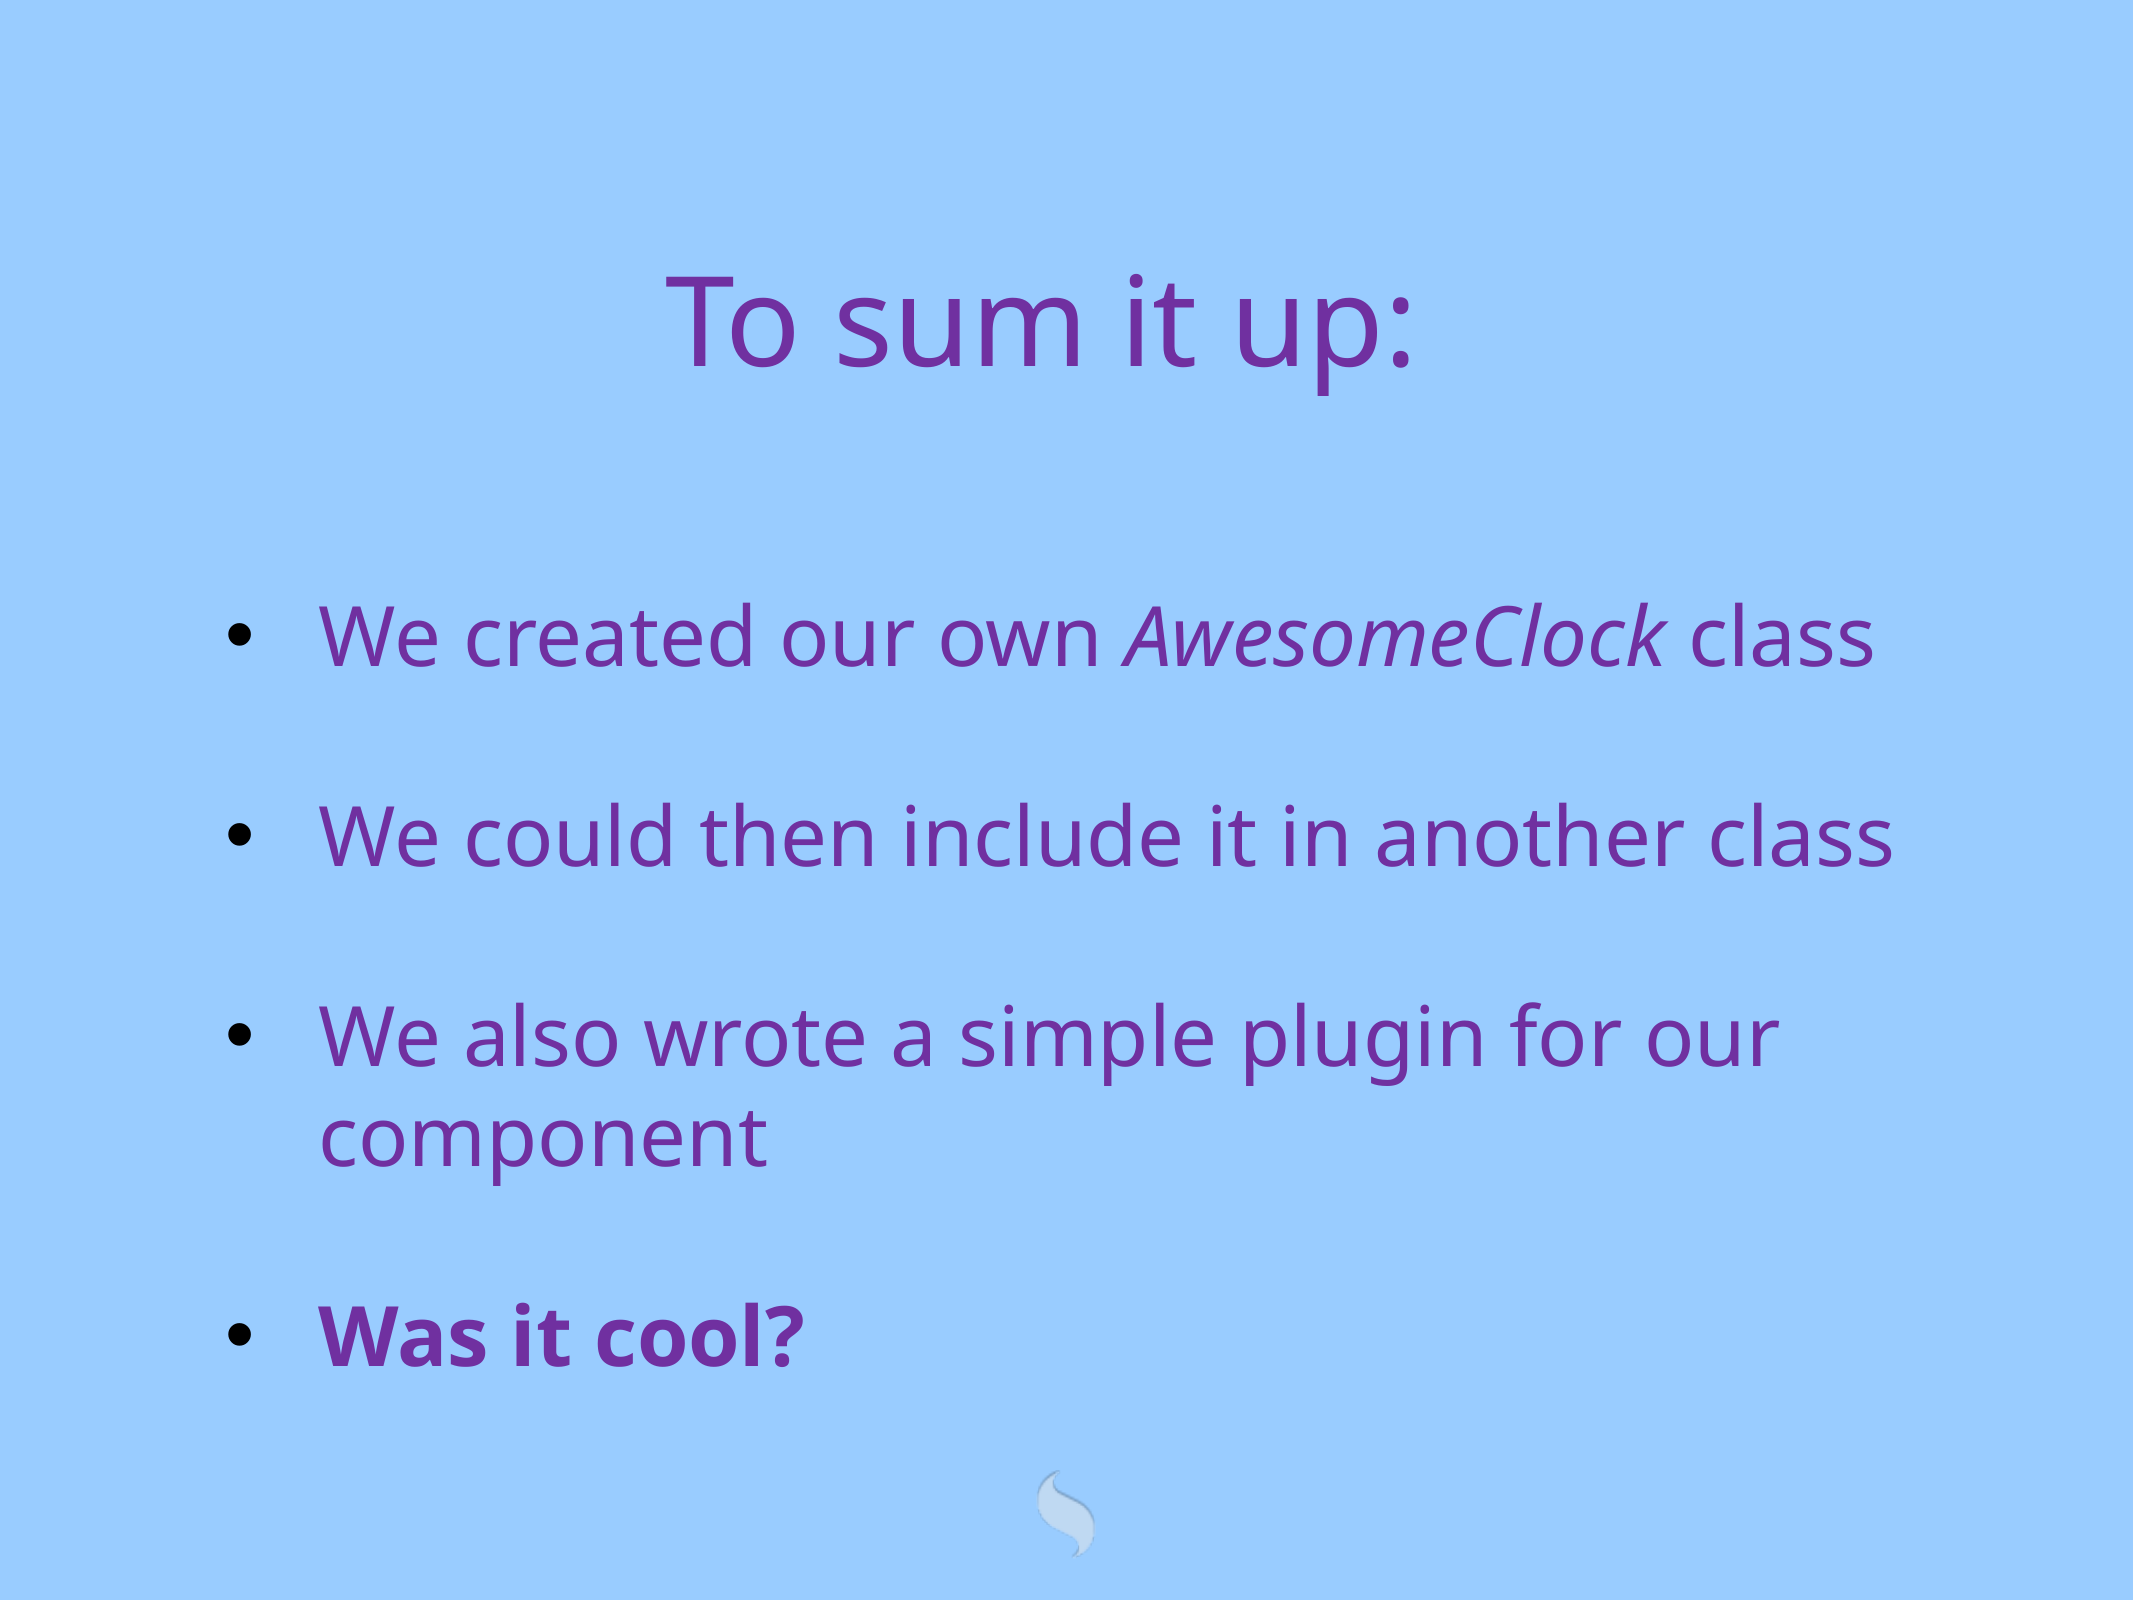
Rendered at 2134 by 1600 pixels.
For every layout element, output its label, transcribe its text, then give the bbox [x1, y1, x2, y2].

picture [1035, 1470, 1098, 1561]
text_box We created our own AwesomeClock class We could then include it in another class We also wrote a simple plugin for our component Was it cool? [216, 575, 2055, 1363]
text_box To sum it up: [116, 112, 1967, 400]
